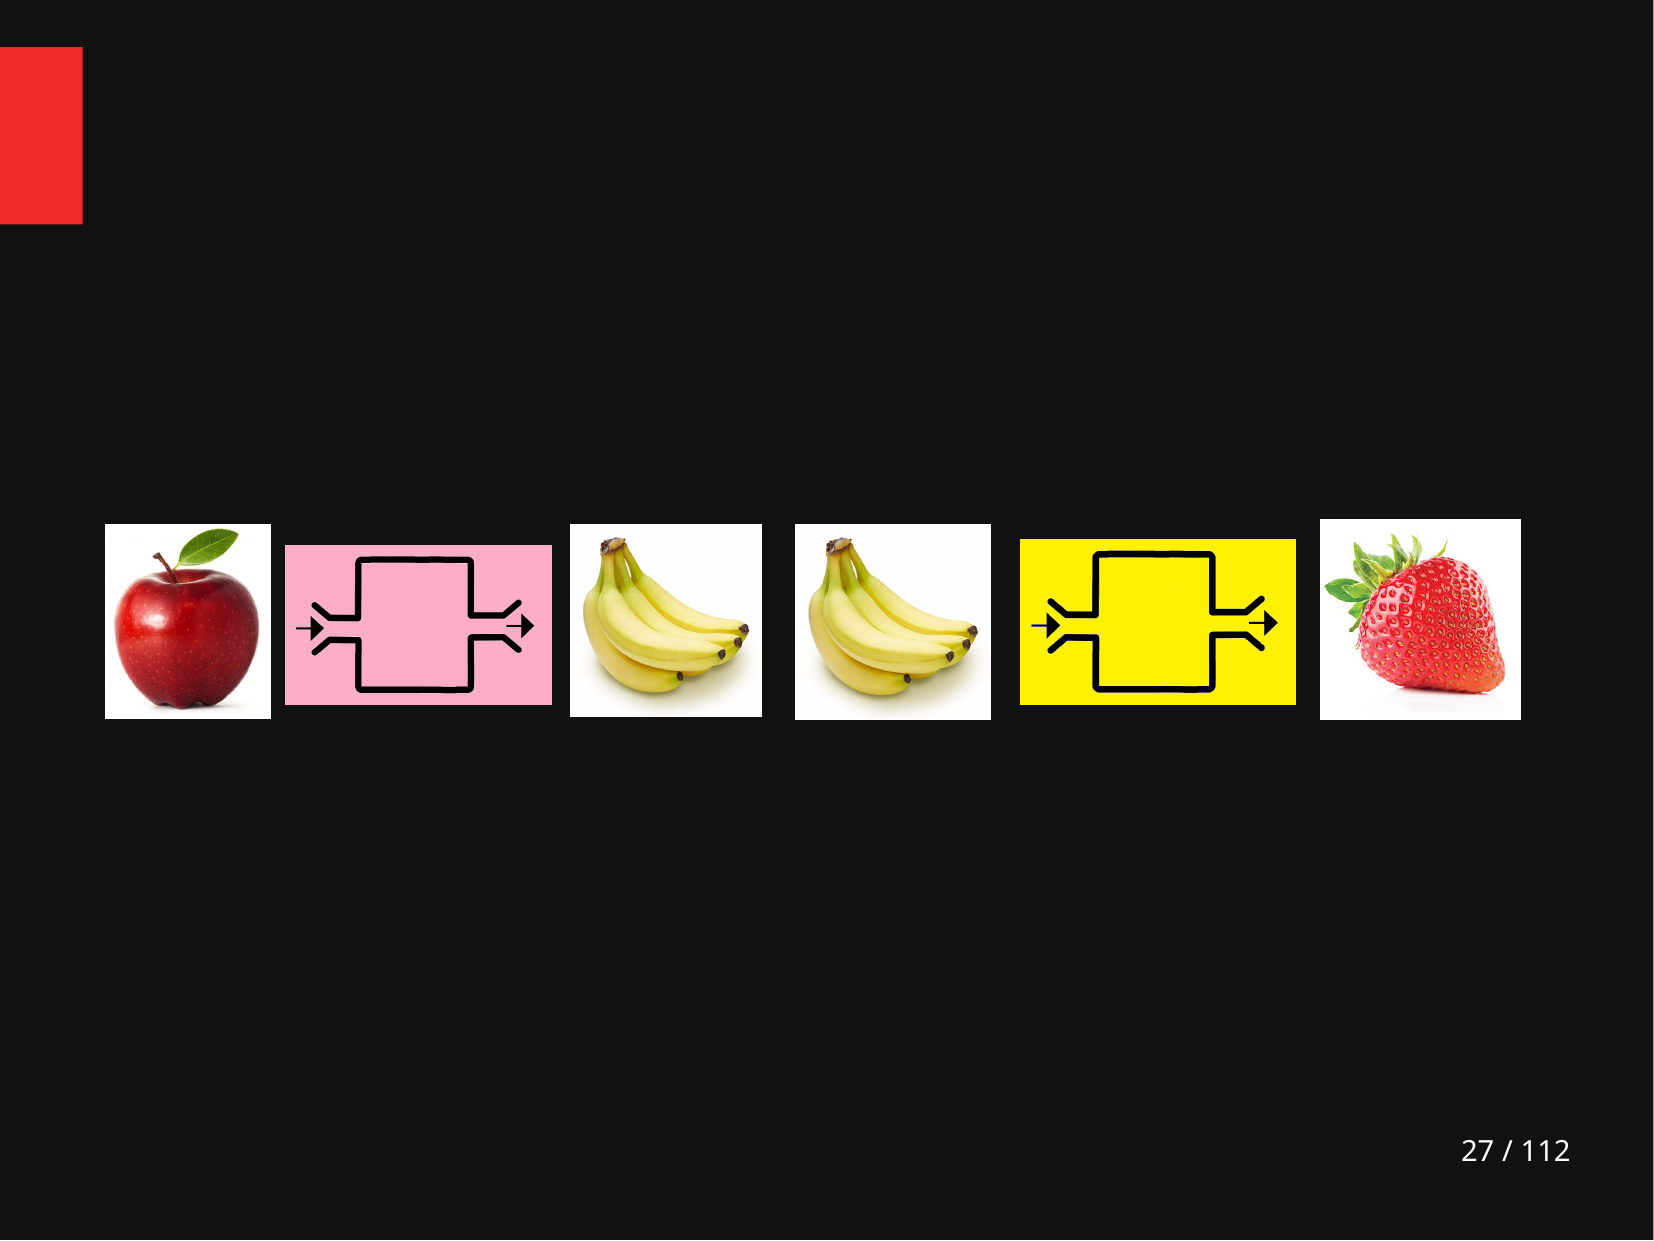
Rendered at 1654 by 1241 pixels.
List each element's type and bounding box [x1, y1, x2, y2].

picture [795, 524, 991, 721]
picture [570, 524, 762, 717]
picture [1020, 539, 1296, 706]
picture [1320, 519, 1521, 721]
picture [285, 545, 552, 706]
picture [105, 524, 271, 719]
